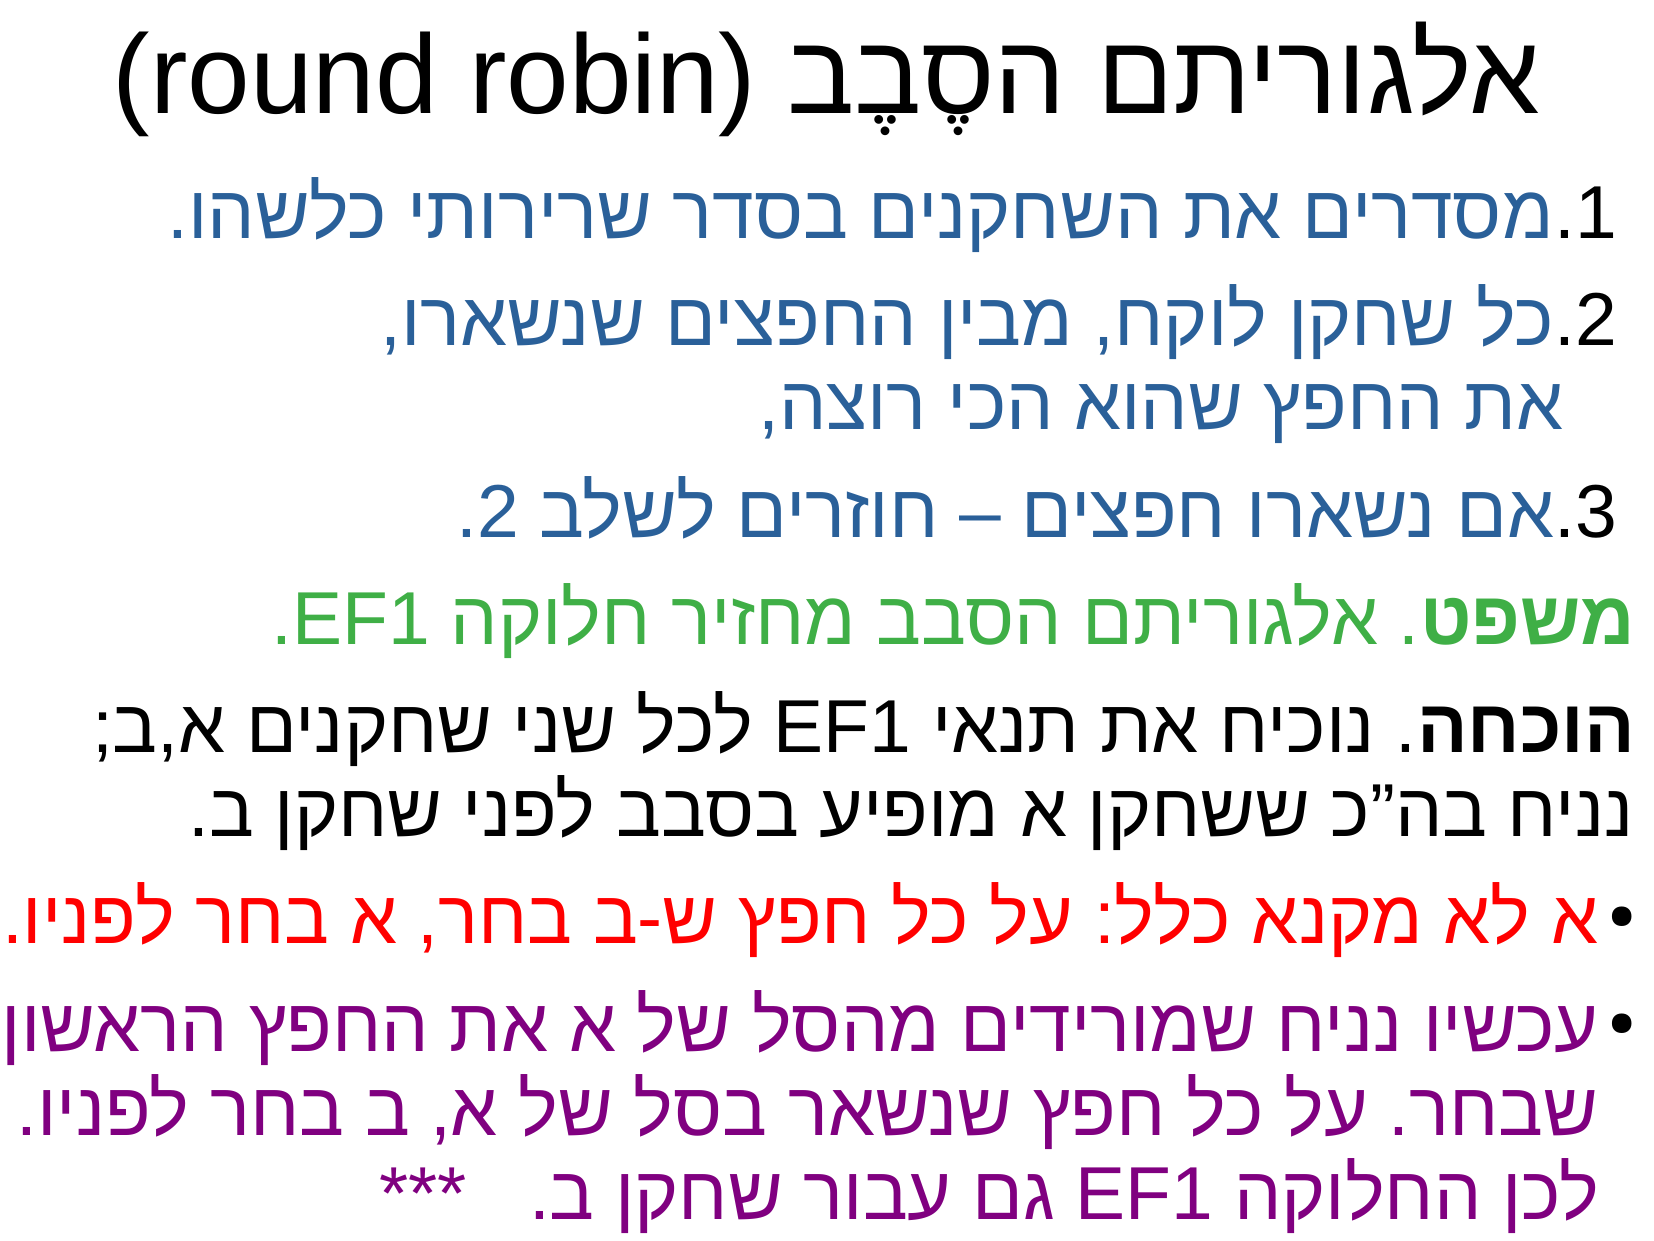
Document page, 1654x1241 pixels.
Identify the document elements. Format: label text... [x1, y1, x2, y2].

list מסדרים את השחקנים בסדר שרירותי כלשהו. כל שחקן לוקח, מבין החפצים שנשארו, את החפץ שהוא הכי רוצה, אם נשארו חפצים – חוזרים לשלב 2. משפט. אלגוריתם הסבב מחזיר חלוקה EF1. הוכחה. נוכיח את תנאי EF1 לכל שני שחקנים א,ב; נניח בה”כ ששחקן א מופיע בסבב לפני שחקן ב. א לא מקנא כלל: על כל חפץ ש-ב בחר, א בחר לפניו. עכשיו נניח שמורידים מהסל של א את החפץ הראשון שבחר. על כל חפץ שנשאר בסל של א, ב בחר לפניו. לכן החלוקה EF1 גם עבור שחקן ב. *** [0, 170, 1636, 1241]
title אלגוריתם הסֶבֶב (round robin) [0, 0, 1654, 151]
